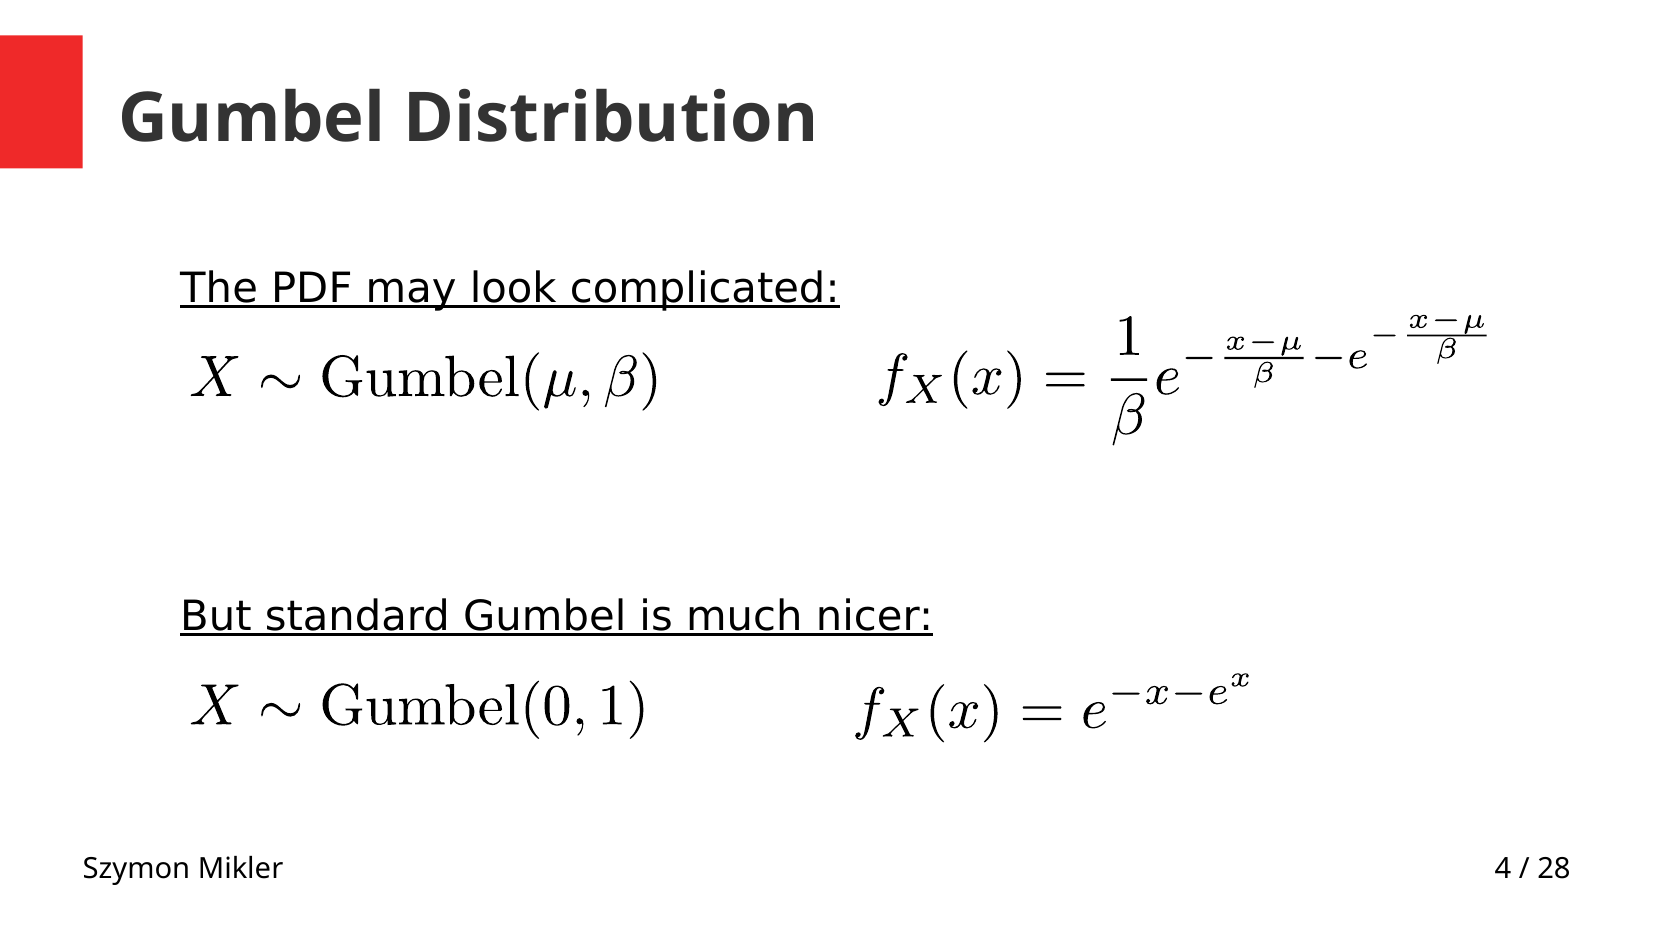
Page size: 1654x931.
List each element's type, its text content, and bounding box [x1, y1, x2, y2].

text_box The PDF may look complicated: [165, 256, 1123, 321]
text_box But standard Gumbel is much nicer: [165, 584, 1123, 648]
text_box [189, 680, 650, 739]
text_box [852, 673, 1252, 743]
title Gumbel Distribution [118, 37, 1571, 193]
text_box [188, 352, 662, 411]
text_box [875, 308, 1487, 446]
